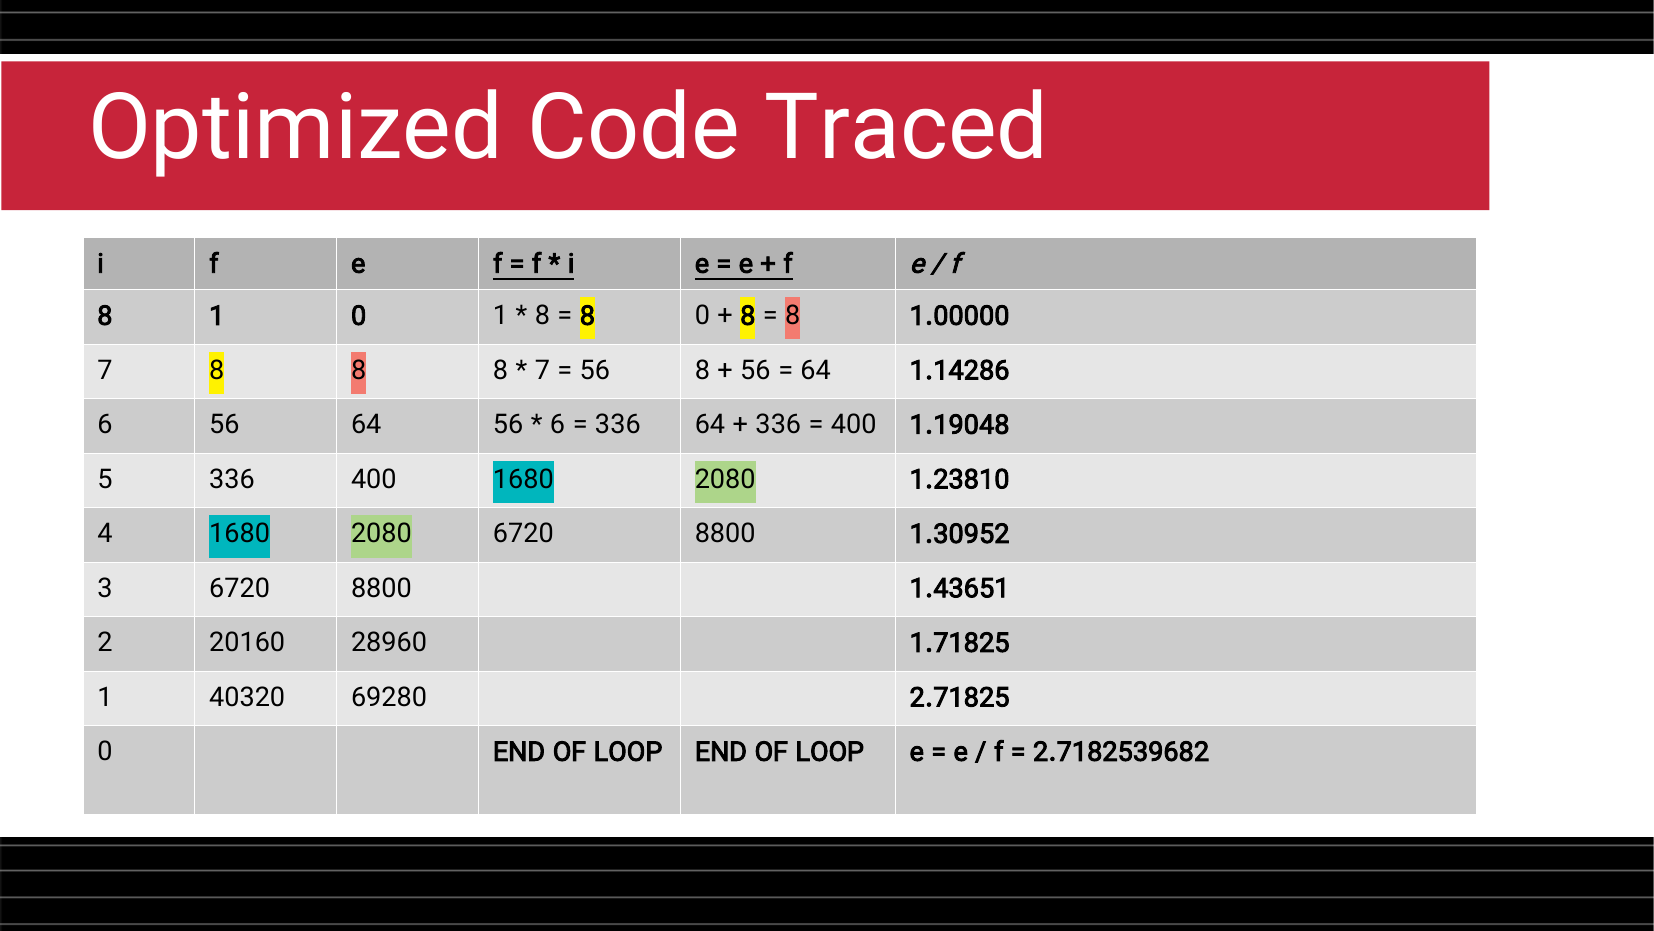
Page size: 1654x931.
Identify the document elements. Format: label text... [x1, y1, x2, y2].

table_header e / f [896, 238, 1476, 289]
table_cell 1 [195, 290, 336, 344]
table_cell 2080 [337, 508, 478, 562]
table_cell 6 [84, 399, 194, 453]
table_cell 2080 [681, 454, 895, 507]
table_cell 2.71825 [896, 672, 1476, 725]
table_cell 56 * 6 = 336 [479, 399, 680, 453]
table_cell 8 + 56 = 64 [681, 345, 895, 398]
table_header f [195, 238, 336, 289]
title Optimized Code Traced [1, 61, 1490, 211]
table_cell 28960 [337, 617, 478, 671]
table_cell 7 [84, 345, 194, 398]
table_cell 56 [195, 399, 336, 453]
table_cell 1680 [195, 508, 336, 562]
table_cell 8 [84, 290, 194, 344]
table_cell 8 * 7 = 56 [479, 345, 680, 398]
table_cell 2 [84, 617, 194, 671]
table_cell [681, 672, 895, 725]
table_cell 0 [84, 726, 194, 814]
table_cell 6720 [195, 563, 336, 616]
table_cell 1.43651 [896, 563, 1476, 616]
table_cell 8800 [681, 508, 895, 562]
table_cell 8800 [337, 563, 478, 616]
table_cell 1.71825 [896, 617, 1476, 671]
table_cell [337, 726, 478, 814]
table_cell 1 * 8 = 8 [479, 290, 680, 344]
table_cell END OF LOOP [479, 726, 680, 814]
table_cell 6720 [479, 508, 680, 562]
table_header i [84, 238, 194, 289]
table_cell [681, 563, 895, 616]
table_cell 1.30952 [896, 508, 1476, 562]
table_cell 5 [84, 454, 194, 507]
table_cell 0 + 8 = 8 [681, 290, 895, 344]
table_cell 0 [337, 290, 478, 344]
table_cell 40320 [195, 672, 336, 725]
table_cell [195, 726, 336, 814]
table_header e = e + f [681, 238, 895, 289]
picture [0, 0, 1654, 54]
table_cell 64 [337, 399, 478, 453]
table_cell 1.19048 [896, 399, 1476, 453]
table_cell 64 + 336 = 400 [681, 399, 895, 453]
picture [0, 837, 1654, 931]
table_cell [479, 672, 680, 725]
table_cell 1.00000 [896, 290, 1476, 344]
table_cell 400 [337, 454, 478, 507]
table_header e [337, 238, 478, 289]
table_cell [479, 563, 680, 616]
table_cell 4 [84, 508, 194, 562]
table_cell 8 [195, 345, 336, 398]
table_cell 20160 [195, 617, 336, 671]
table_cell END OF LOOP [681, 726, 895, 814]
table_cell 1.23810 [896, 454, 1476, 507]
table_cell 69280 [337, 672, 478, 725]
table_cell [681, 617, 895, 671]
table_cell 1.14286 [896, 345, 1476, 398]
table_cell 3 [84, 563, 194, 616]
table_cell 8 [337, 345, 478, 398]
table_cell 1 [84, 672, 194, 725]
table_cell 336 [195, 454, 336, 507]
table_cell 1680 [479, 454, 680, 507]
table_cell [479, 617, 680, 671]
table_header f = f * i [479, 238, 680, 289]
table_cell e = e / f = 2.7182539682 [896, 726, 1476, 814]
